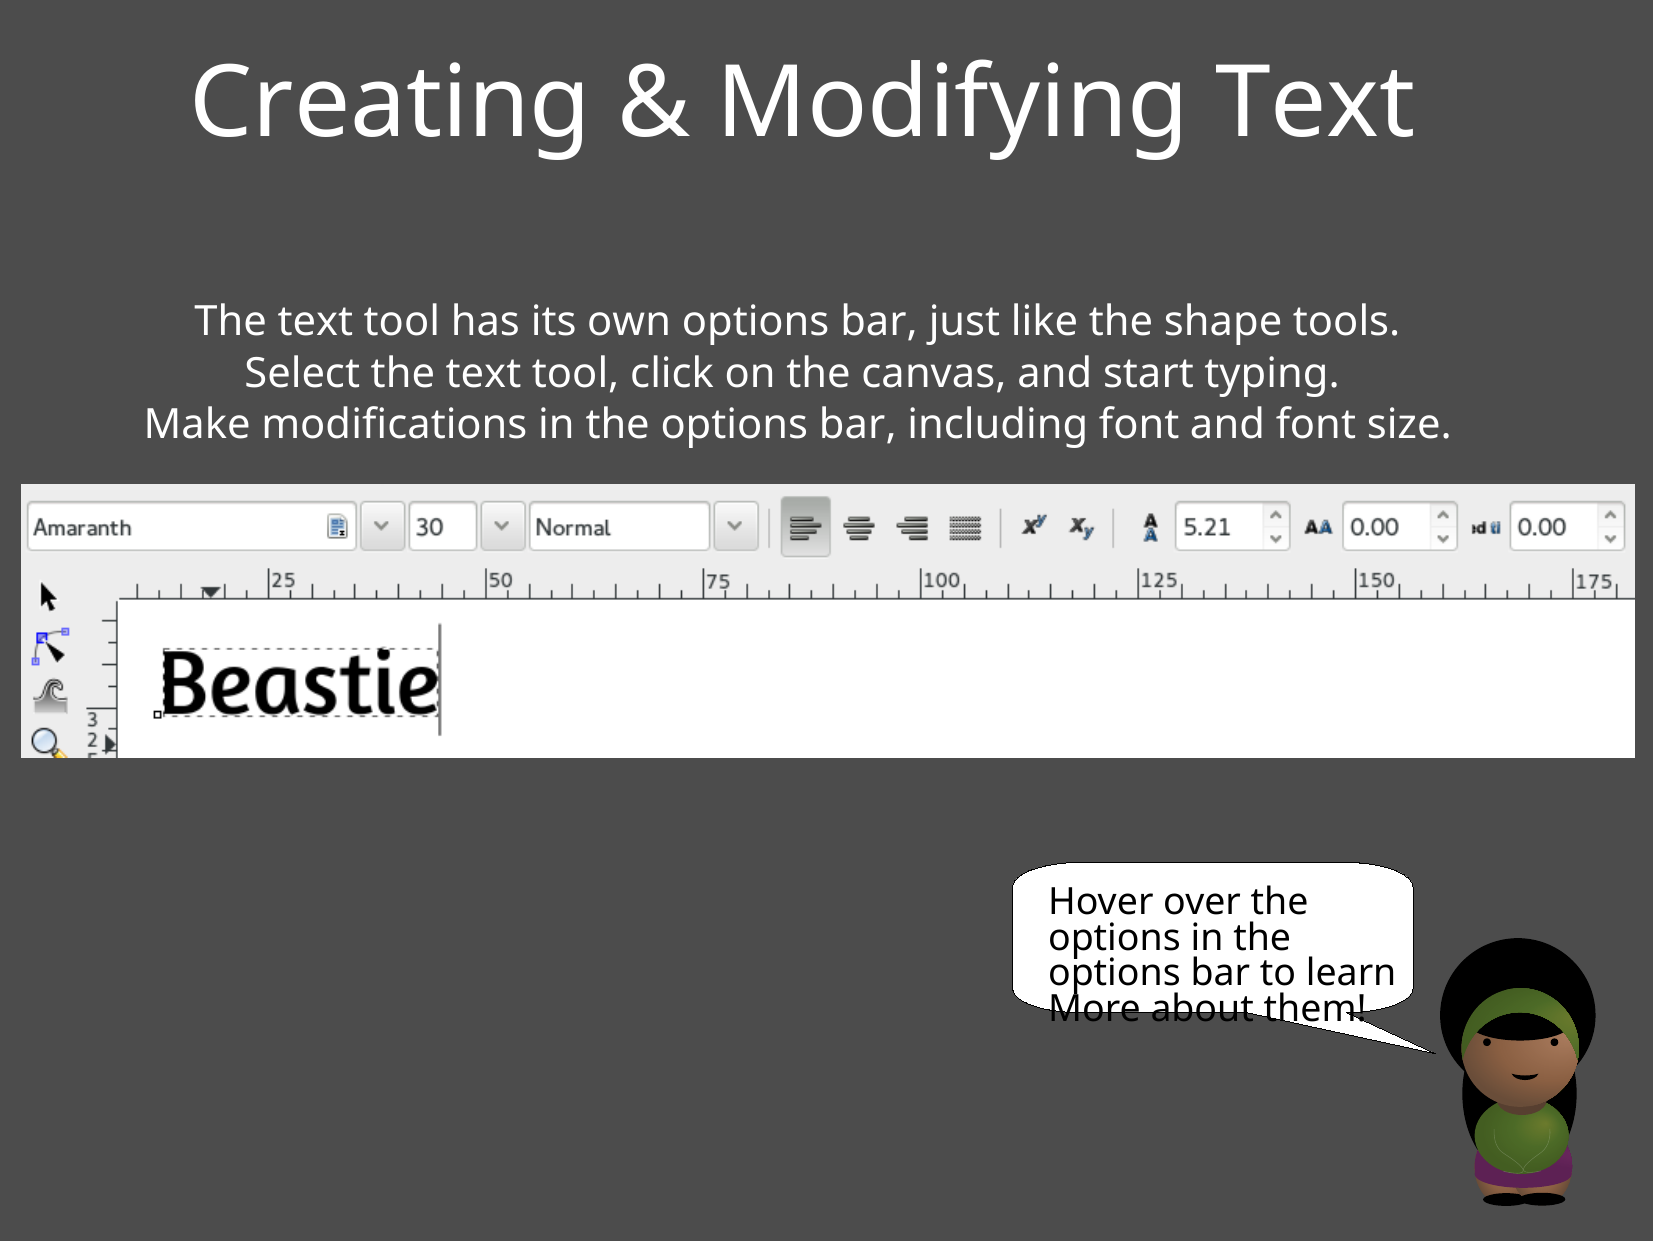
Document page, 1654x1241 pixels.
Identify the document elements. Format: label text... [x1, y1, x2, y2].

picture [1439, 937, 1605, 1223]
text_box Hover over the options in the options bar to learn More about them! [1033, 878, 1417, 1086]
text_box [1417, 1045, 1436, 1054]
title Creating & Modifying Text [53, 0, 1554, 239]
text_box [1012, 862, 1409, 1006]
title The text tool has its own options bar, just like the shape tools. Select the text tool, click on the canvas, and start typing. Make modifications in the options bar, including font and font size. [75, 277, 1521, 467]
picture [21, 484, 1635, 758]
